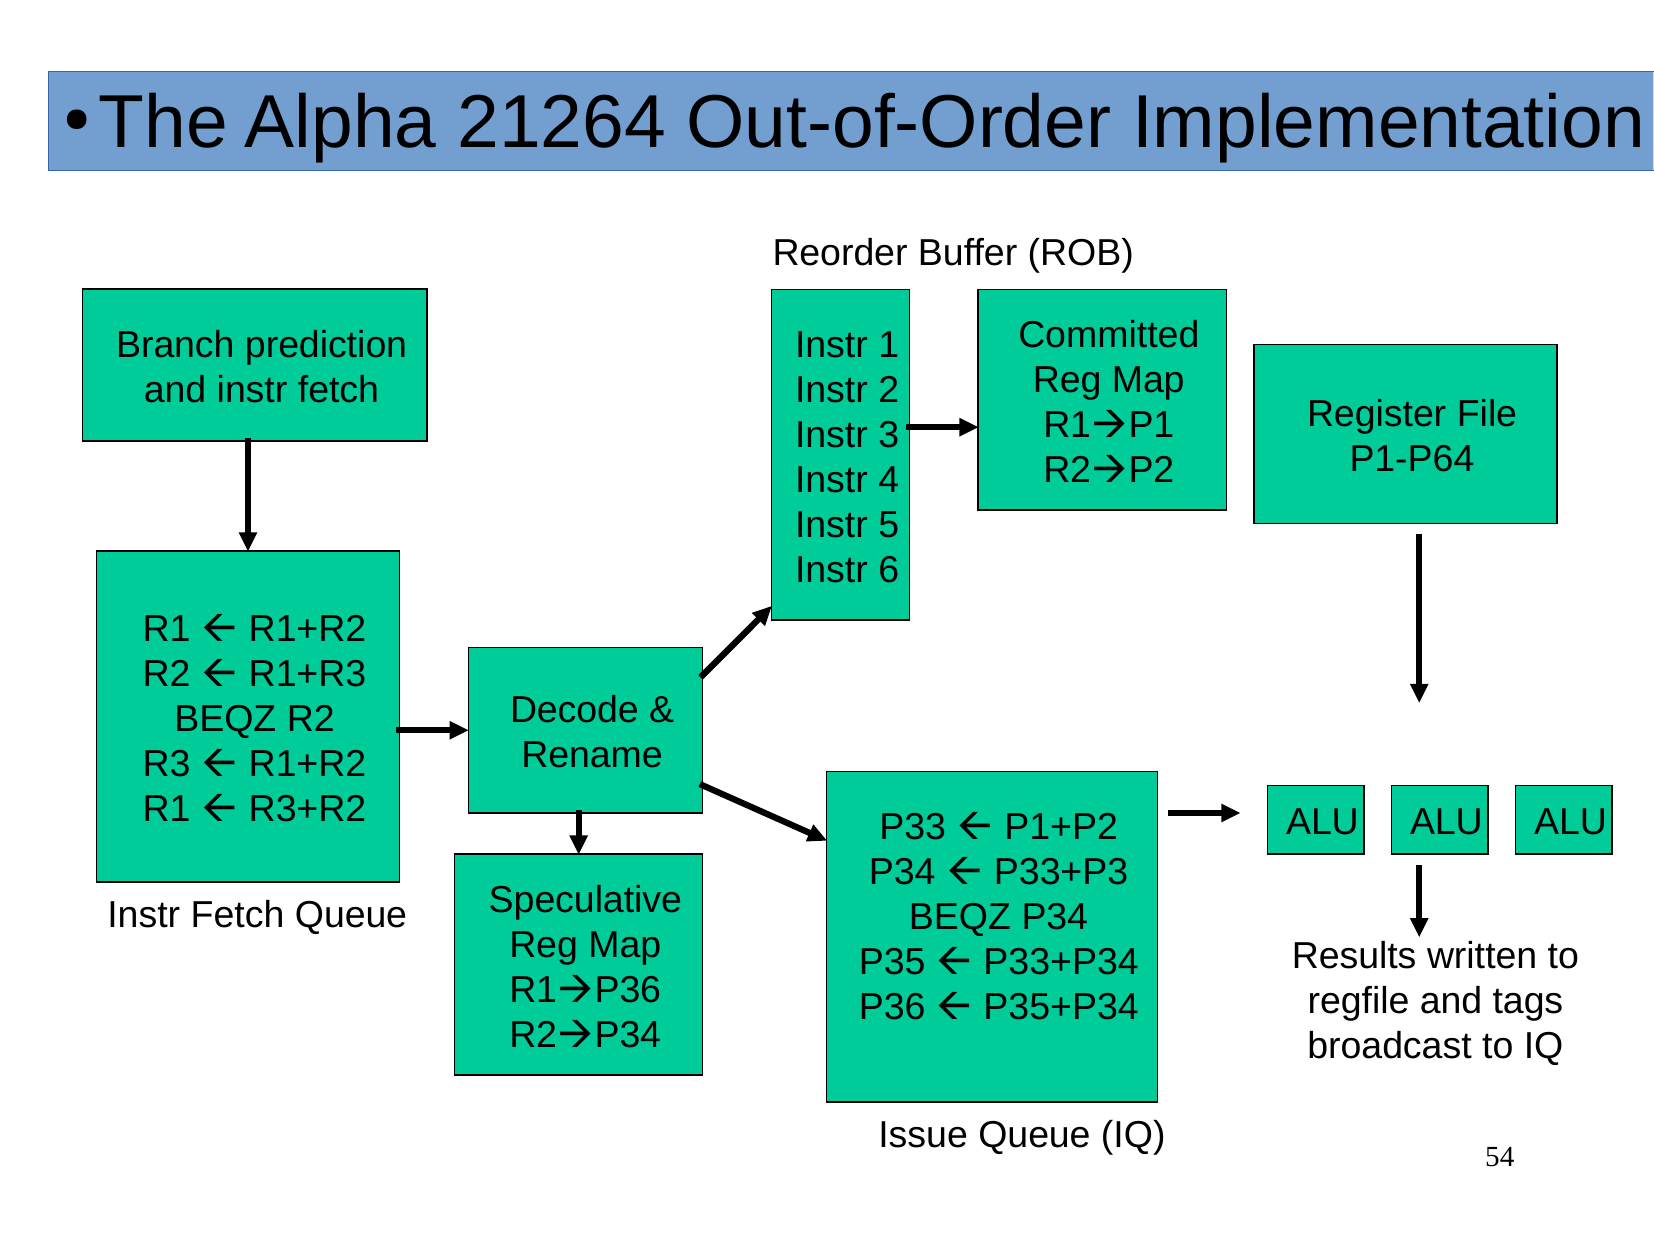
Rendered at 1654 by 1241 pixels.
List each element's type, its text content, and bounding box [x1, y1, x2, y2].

text_box Instr Fetch Queue [79, 881, 423, 943]
text_box Register File P1-P64 [1253, 344, 1557, 524]
text_box Reorder Buffer (ROB) [744, 220, 1149, 281]
text_box Instr 1 Instr 2 Instr 3 Instr 4 Instr 5 Instr 6 [771, 289, 910, 621]
text_box Issue Queue (IQ) [850, 1102, 1181, 1163]
text_box <number> [1184, 1129, 1530, 1213]
text_box ALU [1391, 785, 1489, 855]
text_box P33  P1+P2 P34  P33+P3 BEQZ P34 P35  P33+P34 P36  P35+P34 [826, 771, 1158, 1103]
text_box Decode & Rename [468, 647, 703, 813]
text_box Committed Reg Map R1P1 R2P2 [978, 289, 1227, 510]
text_box The Alpha 21264 Out-of-Order Implementation [48, 71, 1654, 171]
text_box R1  R1+R2 R2  R1+R3 BEQZ R2 R3  R1+R2 R1  R3+R2 [96, 551, 400, 881]
text_box ALU [1267, 785, 1365, 855]
text_box Results written to regfile and tags broadcast to IQ [1263, 923, 1595, 1074]
text_box ALU [1515, 785, 1613, 855]
text_box Speculative Reg Map R1P36 R2P34 [454, 854, 703, 1075]
text_box Branch prediction and instr fetch [82, 289, 428, 441]
